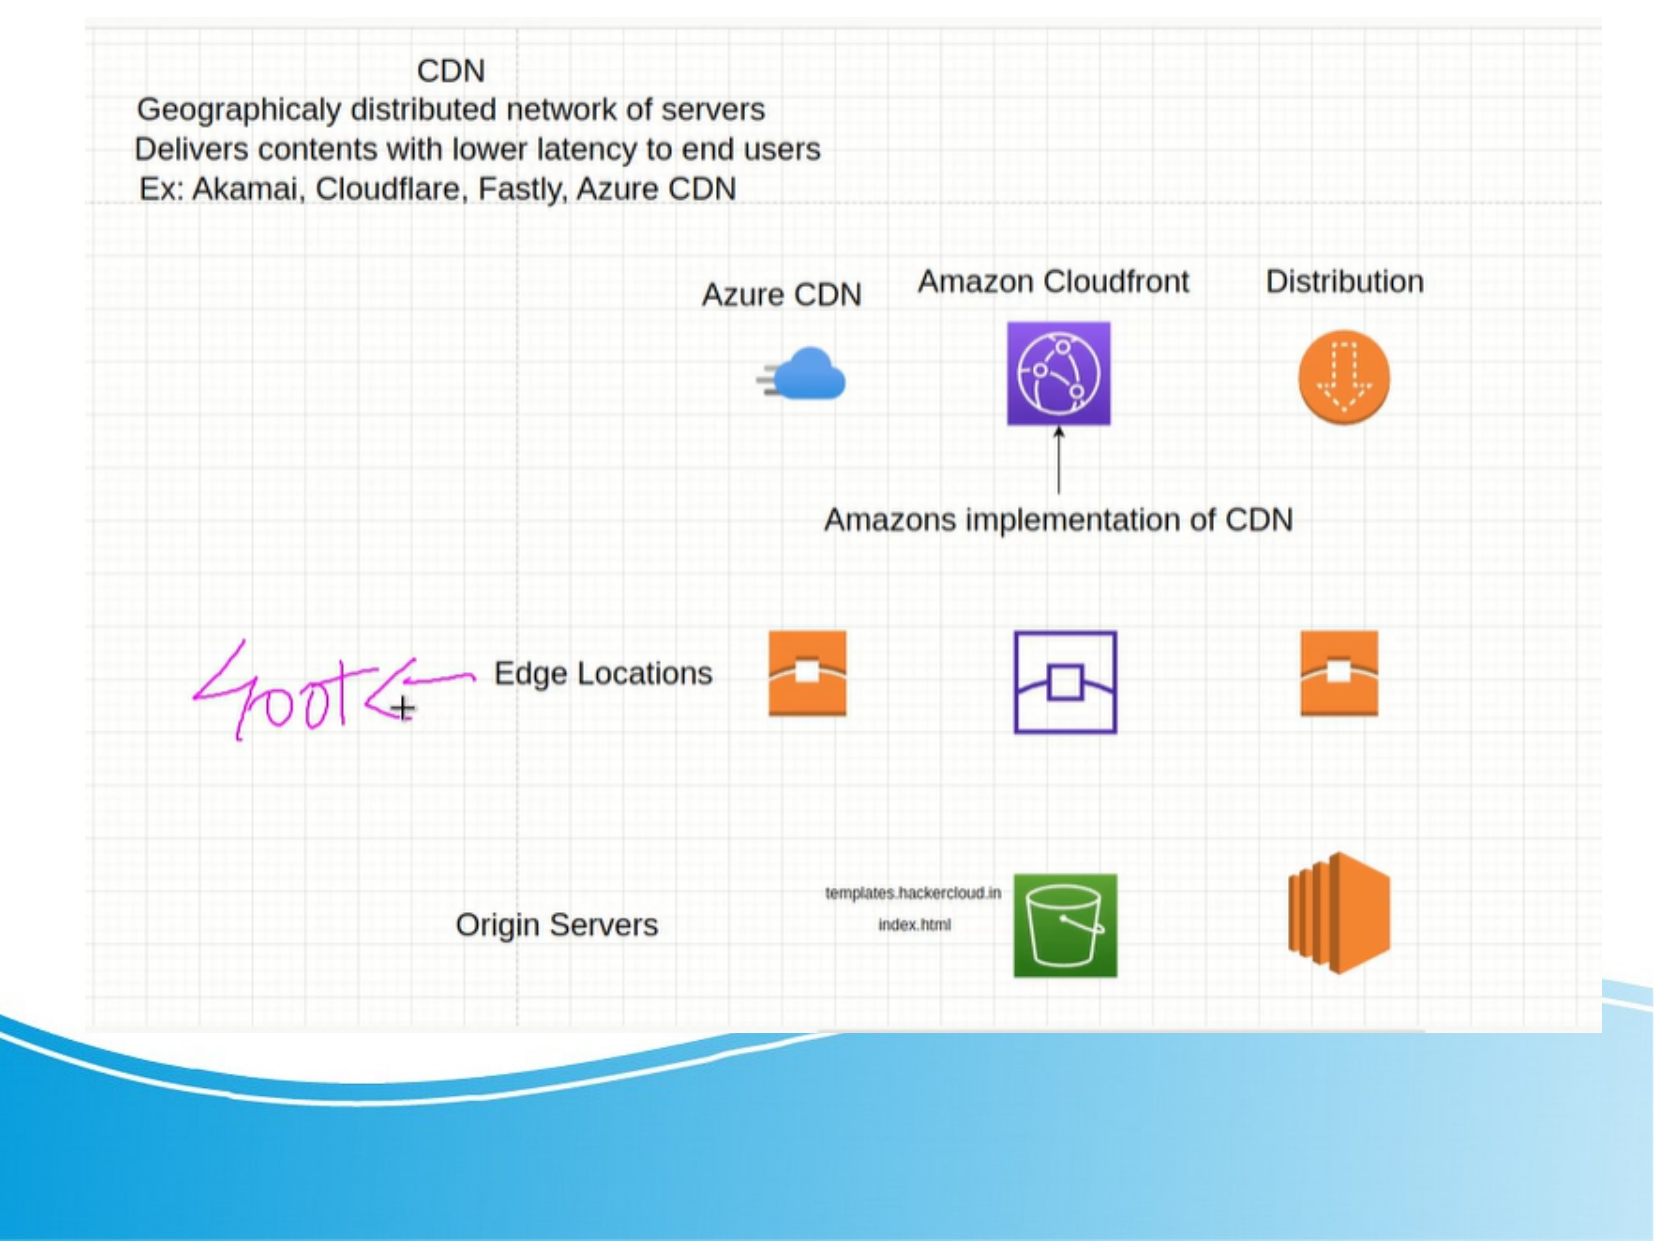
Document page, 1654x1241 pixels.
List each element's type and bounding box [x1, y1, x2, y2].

picture [85, 17, 1602, 1033]
